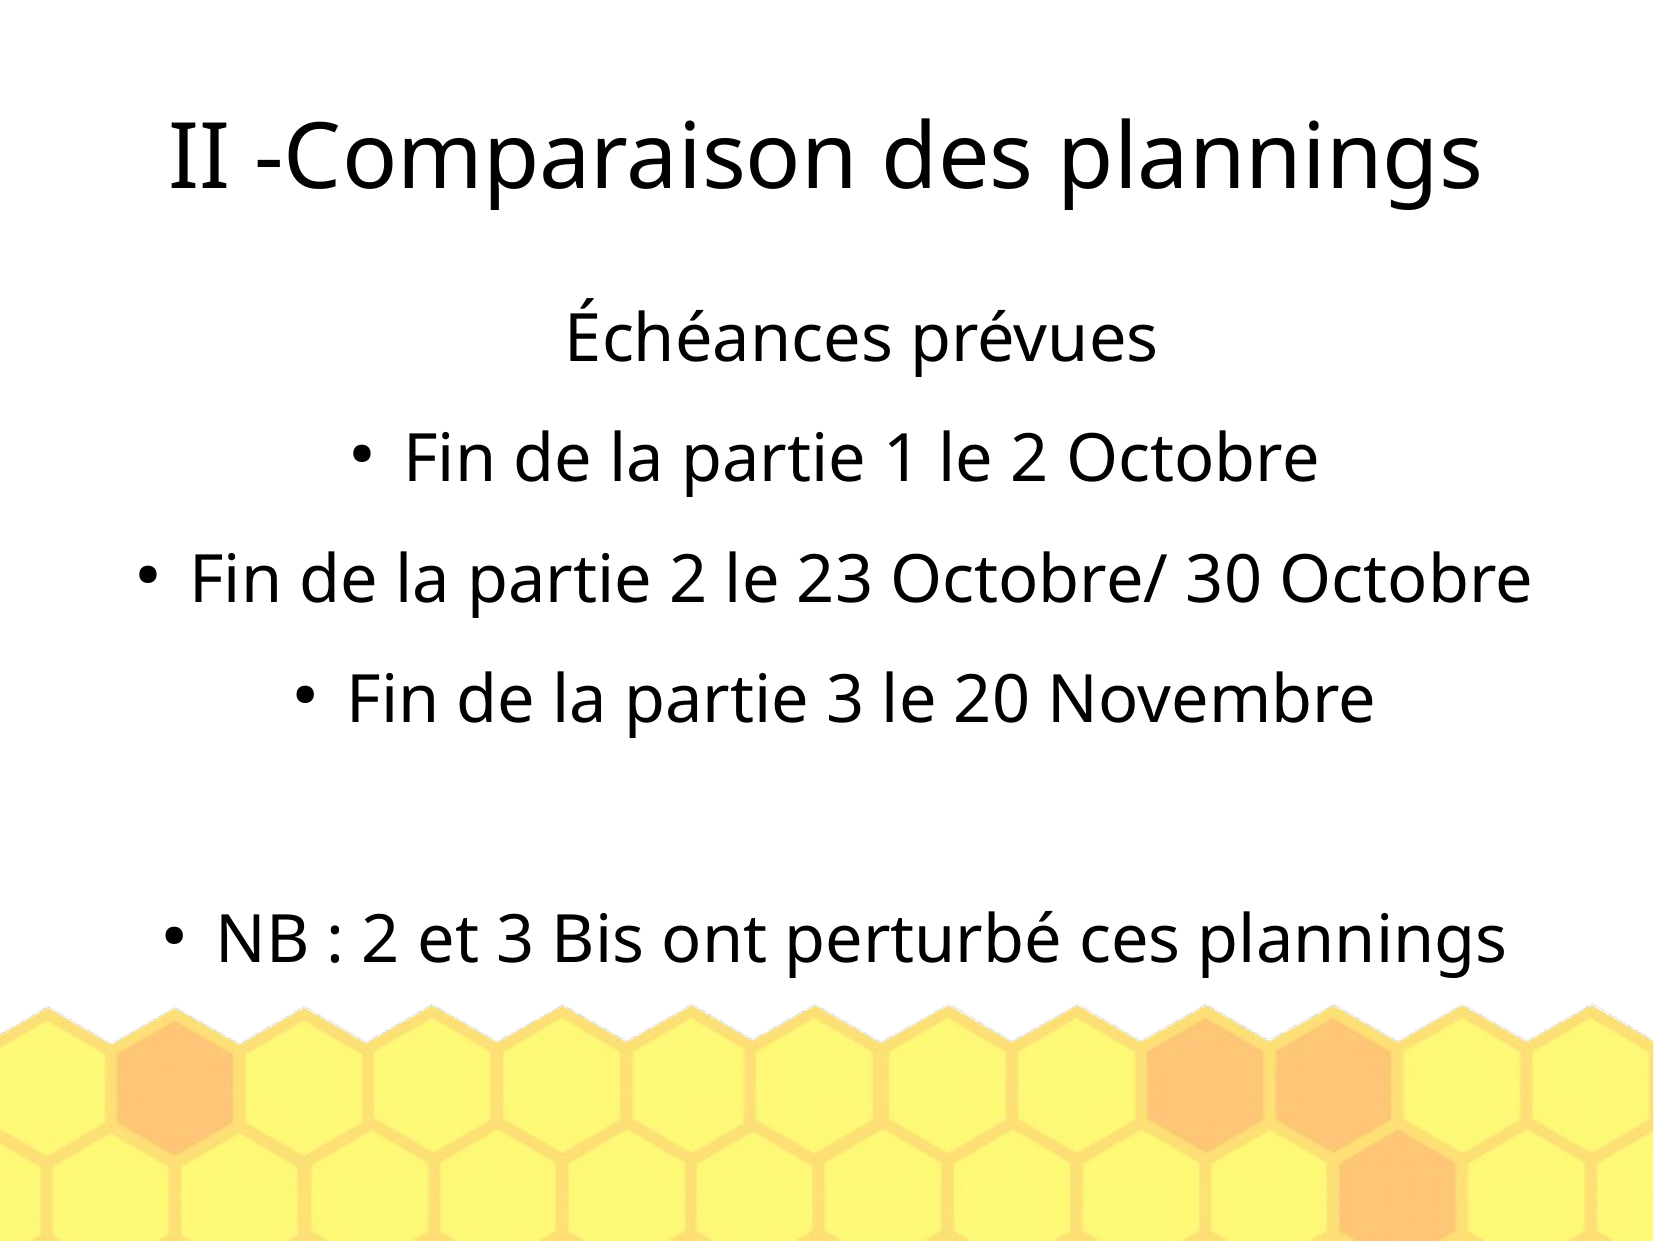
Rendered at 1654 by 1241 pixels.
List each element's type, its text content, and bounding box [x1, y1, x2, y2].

list Échéances prévues Fin de la partie 1 le 2 Octobre Fin de la partie 2 le 23 Octobre/ 30 Octobre Fin de la partie 3 le 20 Novembre NB : 2 et 3 Bis ont perturbé ces plannings [82, 290, 1571, 1010]
title II -Comparaison des plannings [82, 49, 1571, 257]
picture [0, 1001, 1654, 1241]
